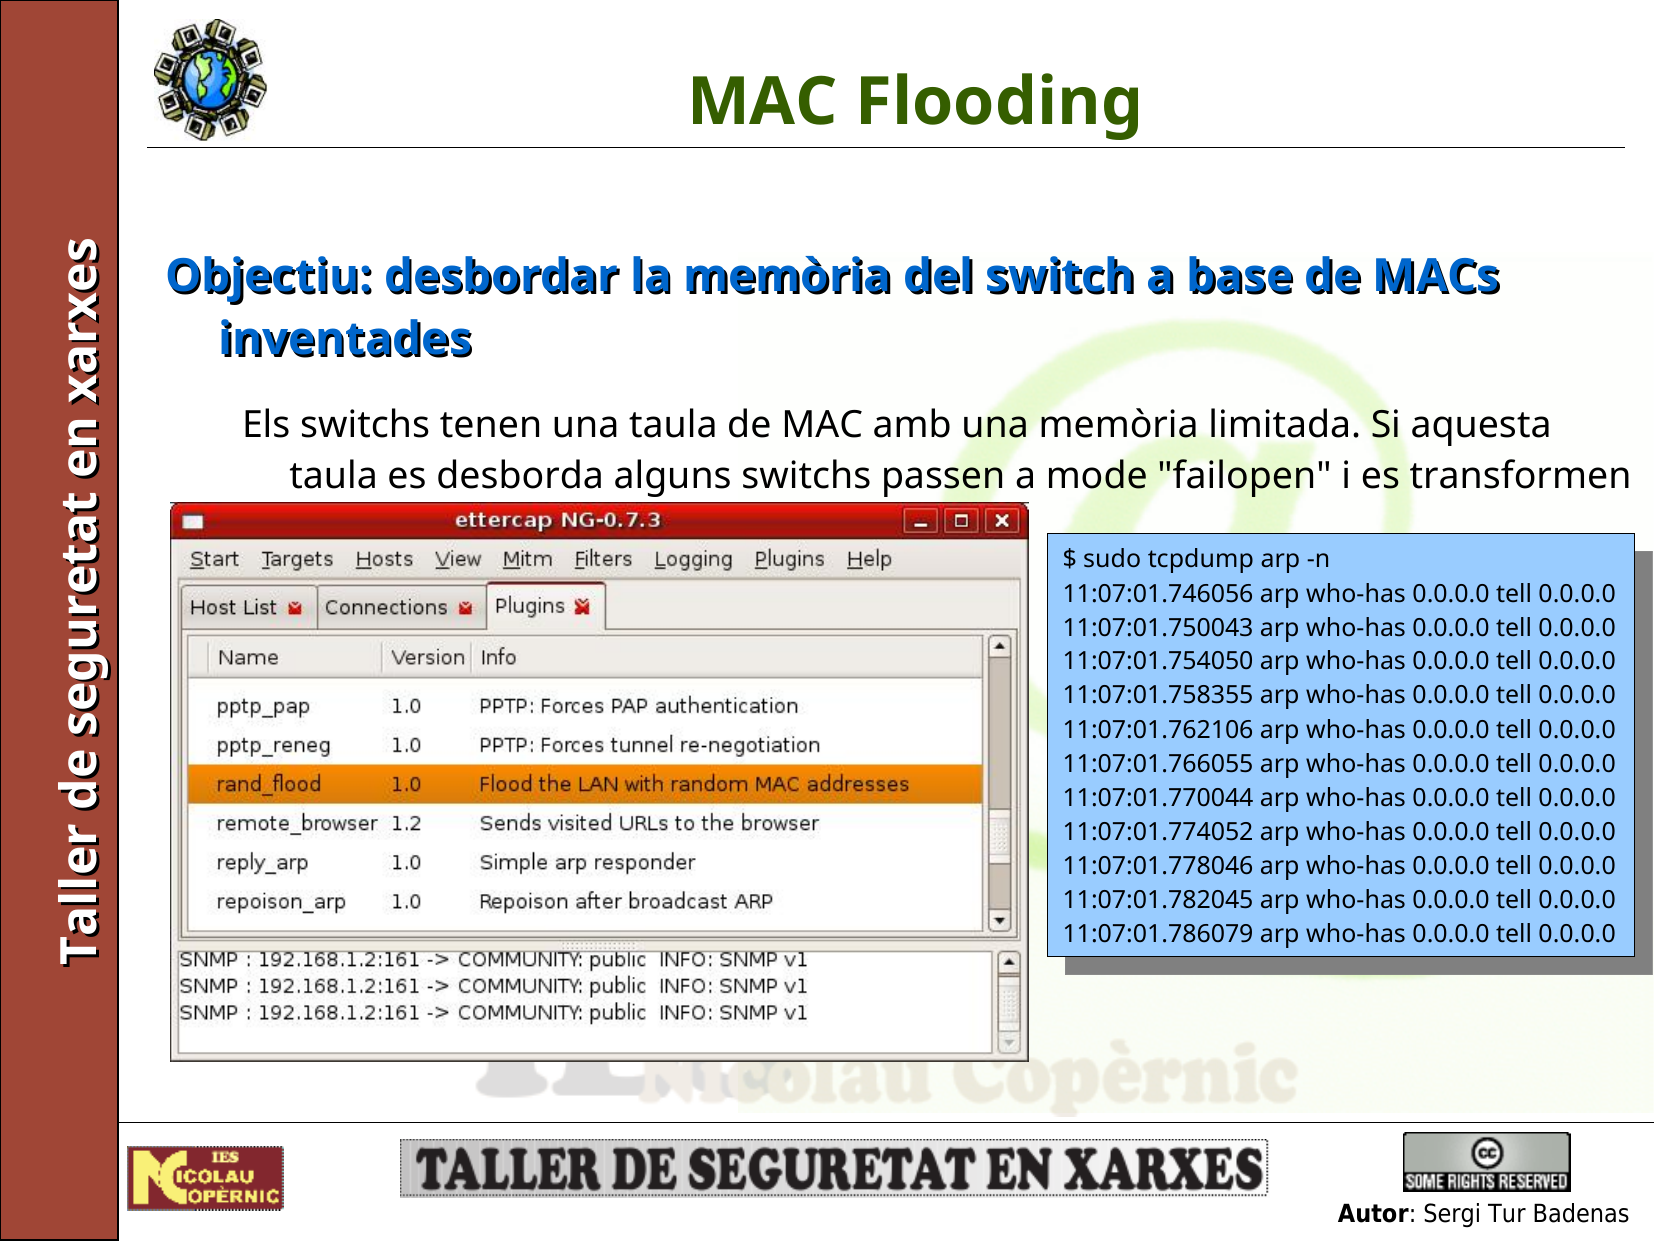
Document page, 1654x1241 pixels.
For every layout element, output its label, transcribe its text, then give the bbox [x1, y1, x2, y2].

picture [1403, 1132, 1571, 1192]
picture [170, 502, 1029, 1062]
picture [154, 19, 268, 142]
picture [400, 1139, 1270, 1198]
text_box $ sudo tcpdump arp -n 11:07:01.746056 arp who-has 0.0.0.0 tell 0.0.0.0 11:07:01.750043 arp who-has 0.0.0.0 tell 0.0.0.0 11:07:01.754050 arp who-has 0.0.0.0 tell 0.0.0.0 11:07:01.758355 arp who-has 0.0.0.0 tell 0.0.0.0 11:07:01.762106 arp who-has 0.0.0.0 tell 0.0.0.0 11:07:01.766055 arp who-has 0.0.0.0 tell 0.0.0.0 11:07:01.770044 arp who-has 0.0.0.0 tell 0.0.0.0 11:07:01.774052 arp who-has 0.0.0.0 tell 0.0.0.0 11:07:01.778046 arp who-has 0.0.0.0 tell 0.0.0.0 11:07:01.782045 arp who-has 0.0.0.0 tell 0.0.0.0 11:07:01.786079 arp who-has 0.0.0.0 tell 0.0.0.0 [1047, 533, 1635, 877]
picture [127, 1146, 284, 1211]
list Objectiu: desbordar la memòria del switch a base de MACs inventades Els switchs tenen una taula de MAC amb una memòria limitada. Si aquesta taula es desborda alguns switchs passen a mode "failopen" i es transformen en HUBS. [147, 242, 1636, 1093]
picture [466, 252, 1654, 1117]
title MAC Flooding [171, 49, 1654, 148]
